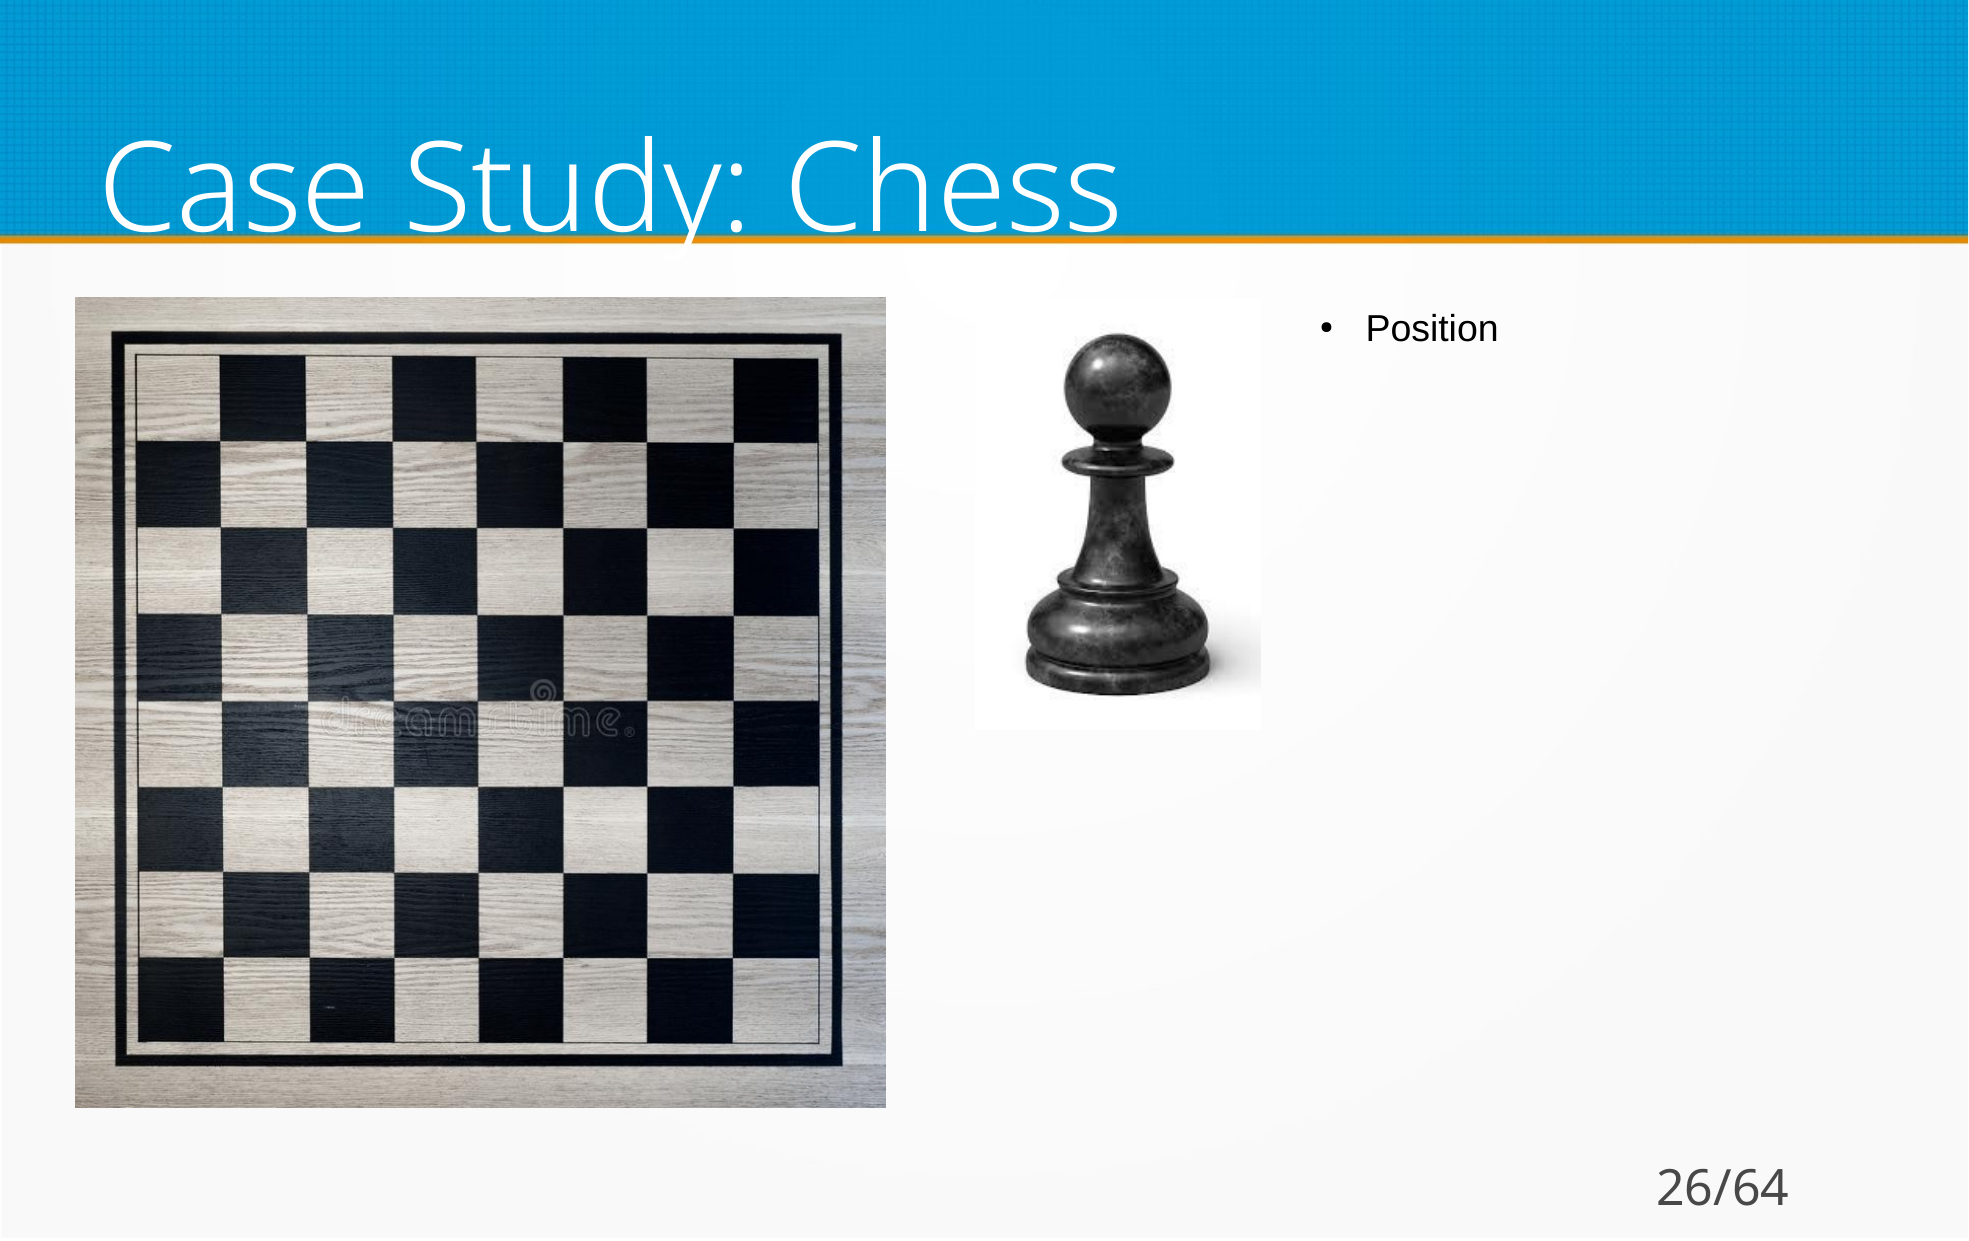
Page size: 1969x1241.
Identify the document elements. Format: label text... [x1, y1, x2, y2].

picture [0, 233, 1969, 1241]
title Case Study: Chess [98, 49, 1870, 257]
text_box Position [1305, 300, 1831, 357]
